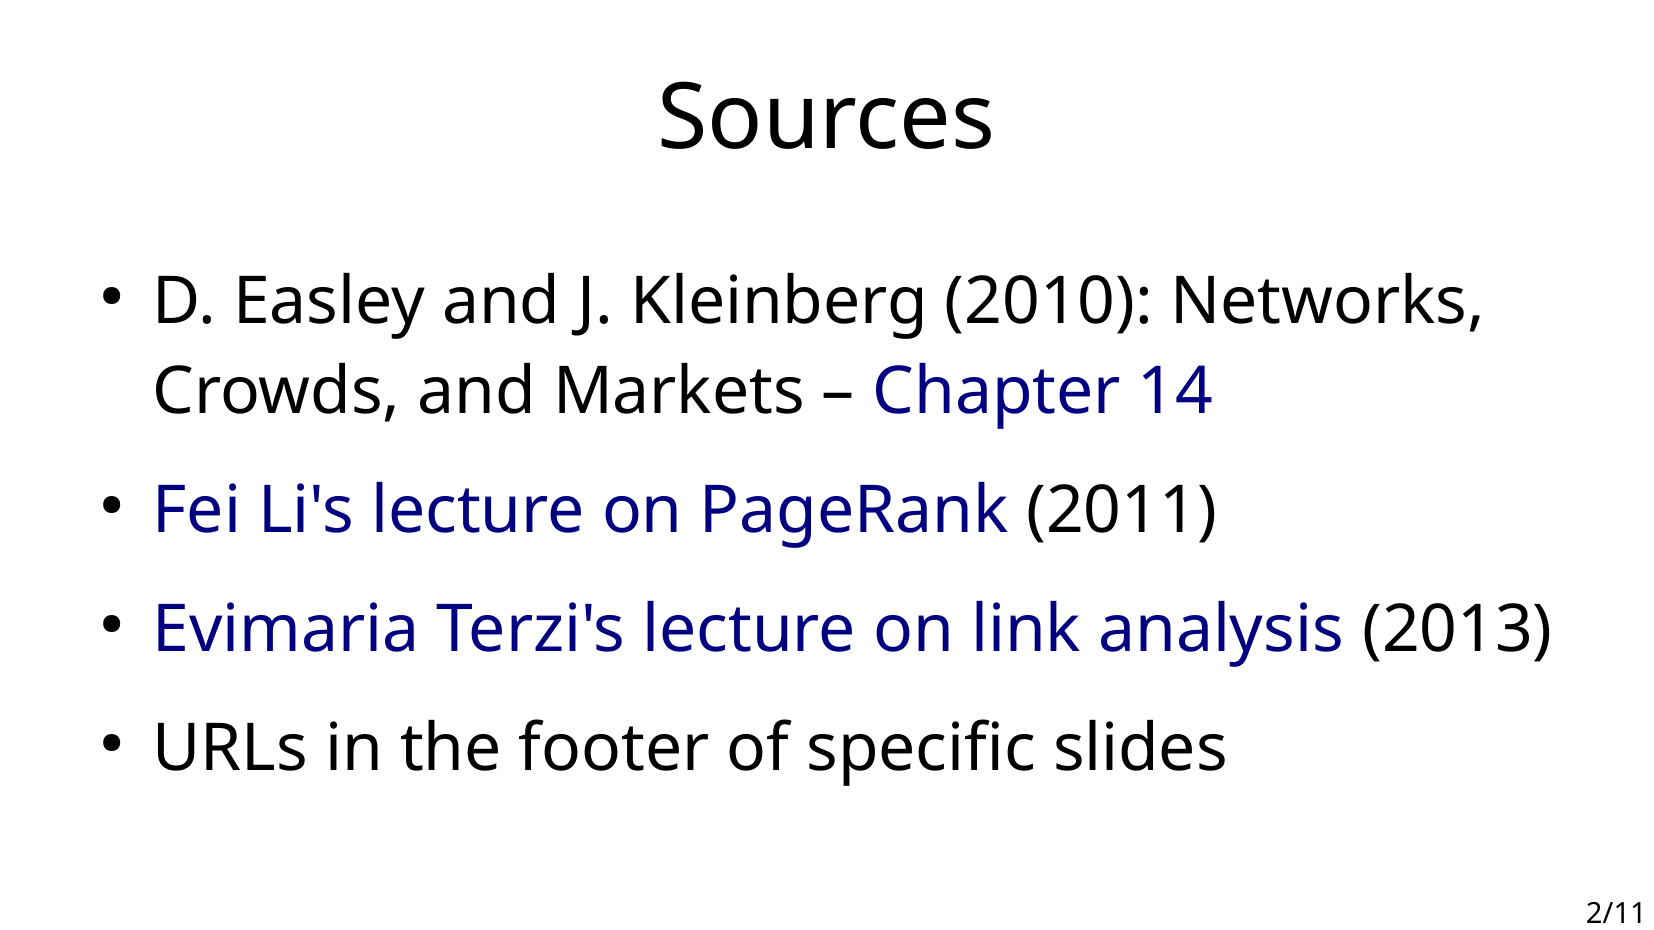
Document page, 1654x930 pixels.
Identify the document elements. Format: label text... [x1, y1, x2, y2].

list D. Easley and J. Kleinberg (2010): Networks, Crowds, and Markets – Chapter 14 Fei Li's lecture on PageRank (2011) Evimaria Terzi's lecture on link analysis (2013) URLs in the footer of specific slides [82, 252, 1571, 793]
title Sources [82, 1, 1571, 225]
